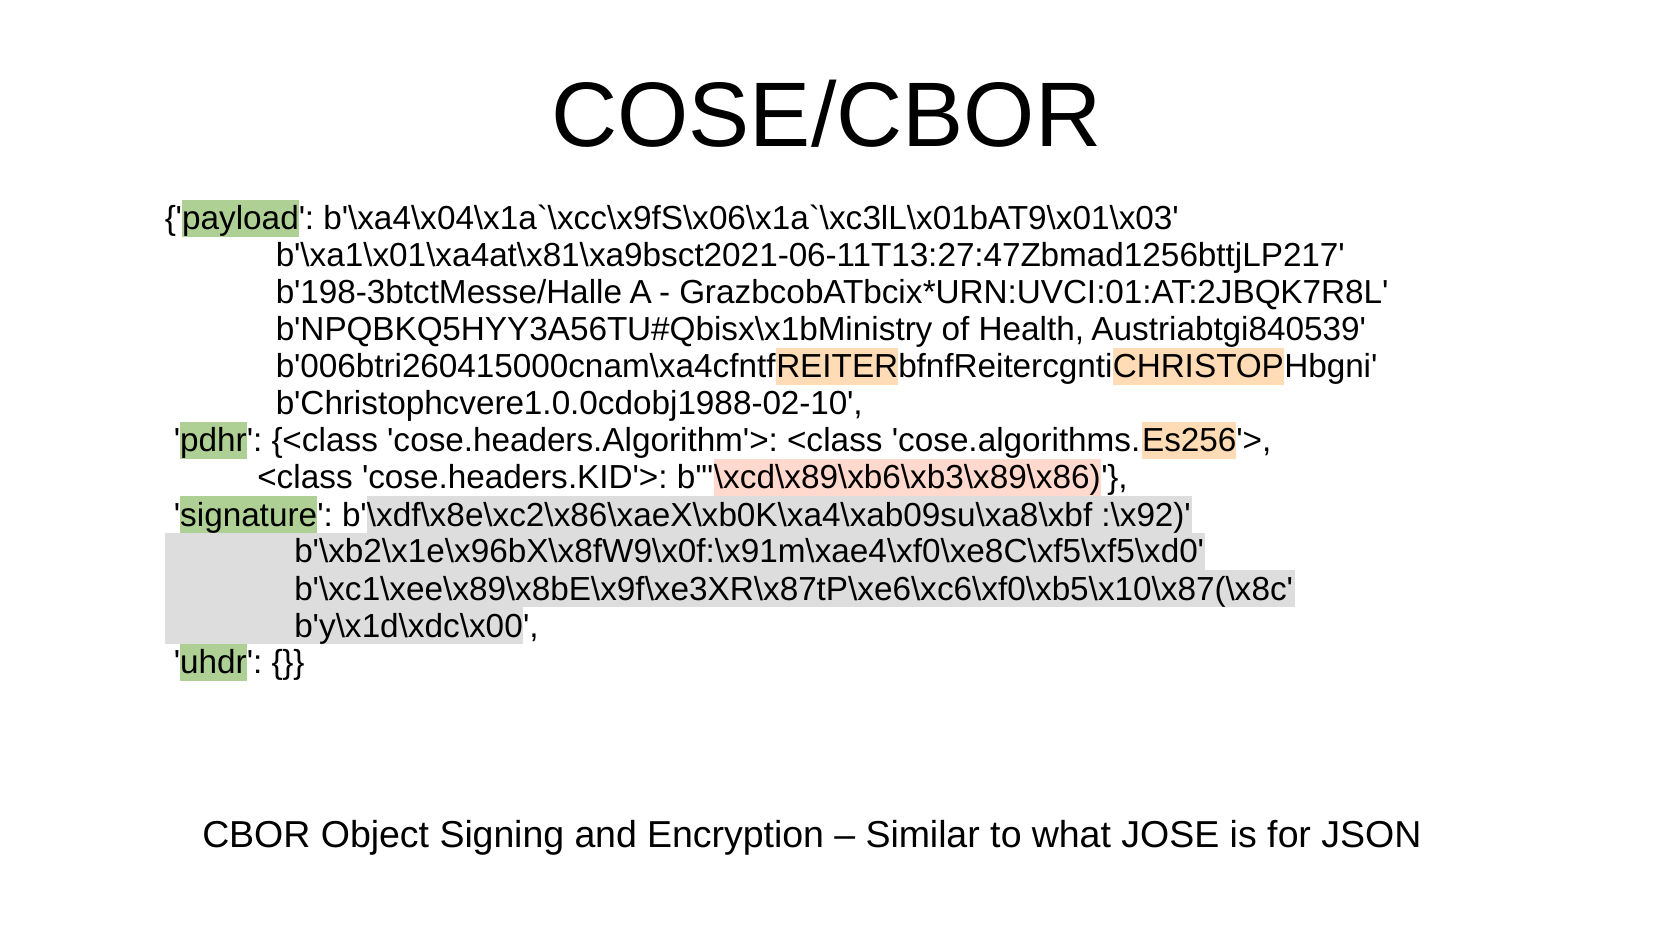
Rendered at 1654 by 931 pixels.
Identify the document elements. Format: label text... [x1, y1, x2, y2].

text_box CBOR Object Signing and Encryption – Similar to what JOSE is for JSON [187, 805, 1501, 863]
text_box {'payload': b'\xa4\x04\x1a`\xcc\x9fS\x06\x1a`\xc3lL\x01bAT9\x01\x03' b'\xa1\x01\xa4at\x81\xa9bsct2021-06-11T13:27:47Zbmad1256bttjLP217' b'198-3btctMesse/Halle A - GrazbcobATbcix*URN:UVCI:01:AT:2JBQK7R8L' b'NPQBKQ5HYY3A56TU#Qbisx\x1bMinistry of Health, Austriabtgi840539' b'006btri260415000cnam\xa4cfntfREITERbfnfReitercgntiCHRISTOPHbgni' b'Christophcvere1.0.0cdobj1988-02-10', 'pdhr': {<class 'cose.headers.Algorithm'>: <class 'cose.algorithms.Es256'>, <class 'cose.headers.KID'>: b'"\xcd\x89\xb6\xb3\x89\x86)'}, 'signature': b'\xdf\x8e\xc2\x86\xaeX\xb0K\xa4\xab09su\xa8\xbf :\x92)' b'\xb2\x1e\x96bX\x8fW9\x0f:\x91m\xae4\xf0\xe8C\xf5\xf5\xd0' b'\xc1\xee\x89\x8bE\x9f\xe3XR\x87tP\xe6\xc6\xf0\xb5\x10\x87(\x8c' b'y\x1d\xdc\x00', 'uhdr': {}} [150, 192, 1559, 754]
title COSE/CBOR [82, 37, 1571, 193]
